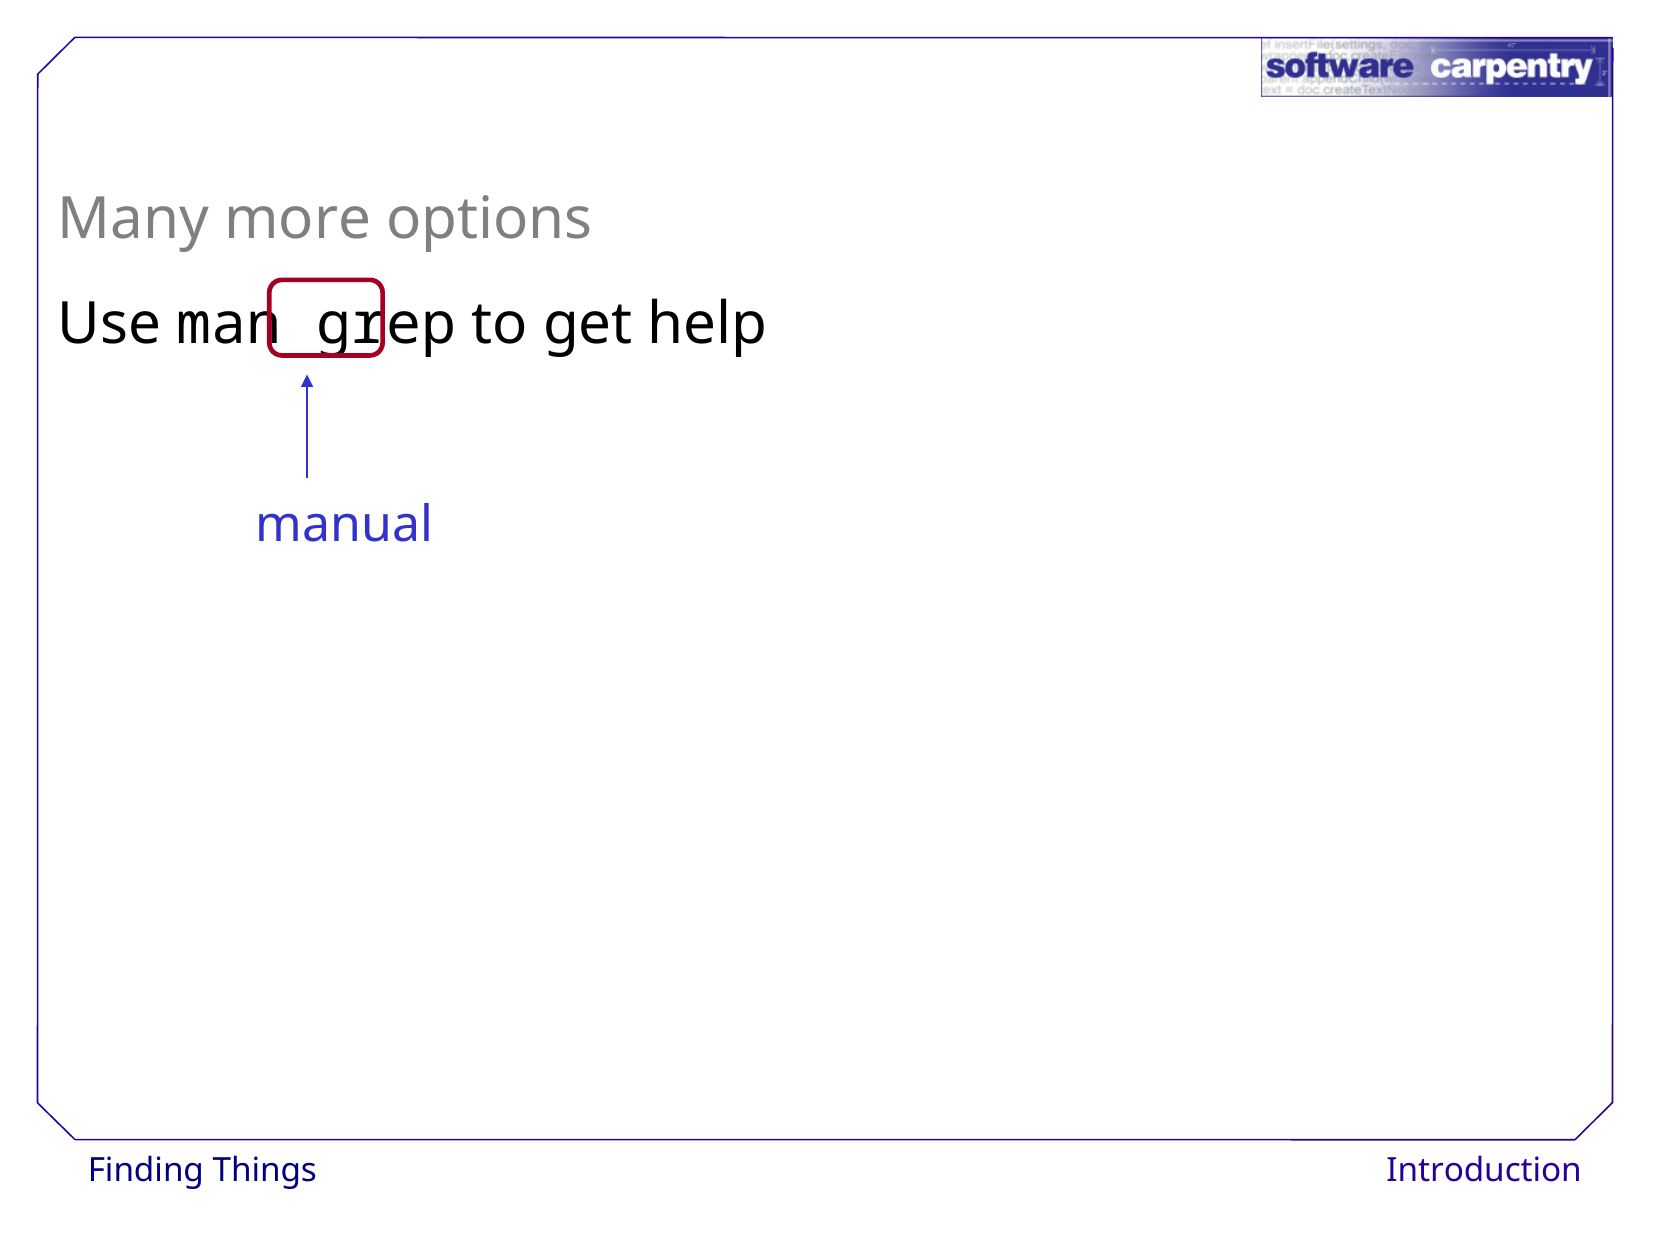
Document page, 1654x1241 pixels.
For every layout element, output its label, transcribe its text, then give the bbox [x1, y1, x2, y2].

picture [1261, 39, 1613, 97]
text_box Many more options Use man grep to get help [43, 137, 933, 364]
text_box manual [240, 469, 459, 564]
